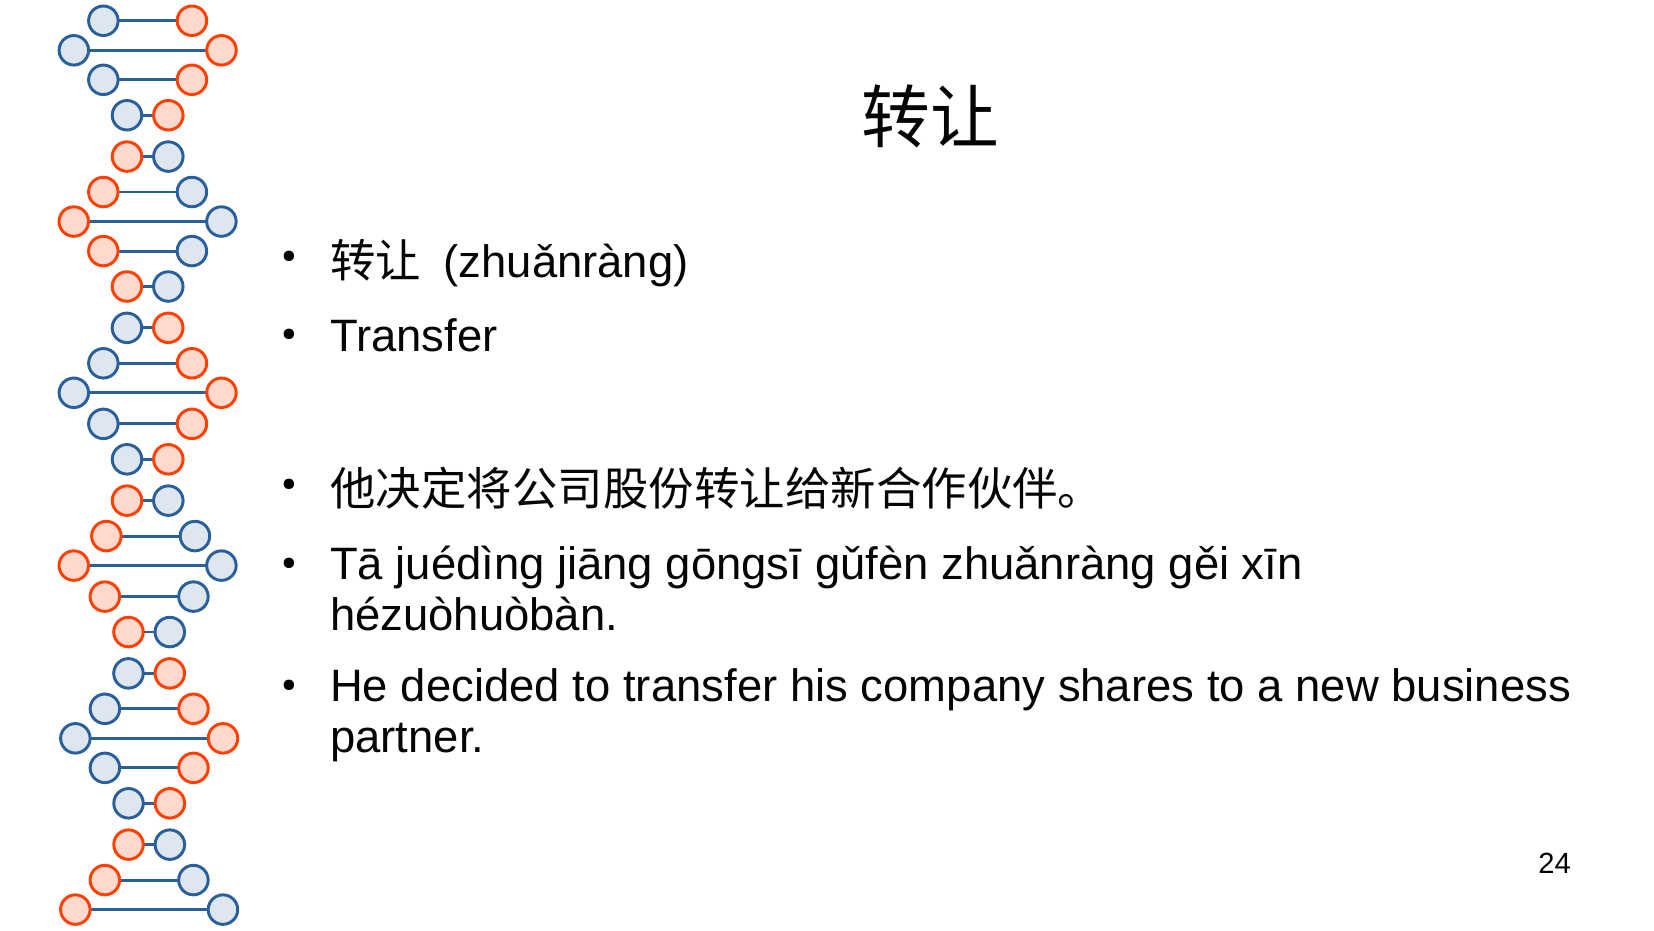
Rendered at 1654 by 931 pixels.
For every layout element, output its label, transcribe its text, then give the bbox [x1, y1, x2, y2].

title 转让 [265, 35, 1595, 189]
list 转让 (zhuǎnràng) Transfer 他决定将公司股份转让给新合作伙伴。 Tā juédìng jiāng gōngsī gǔfèn zhuǎnràng gěi xīn hézuòhuòbàn. He decided to transfer his company shares to a new business partner. [265, 224, 1595, 764]
